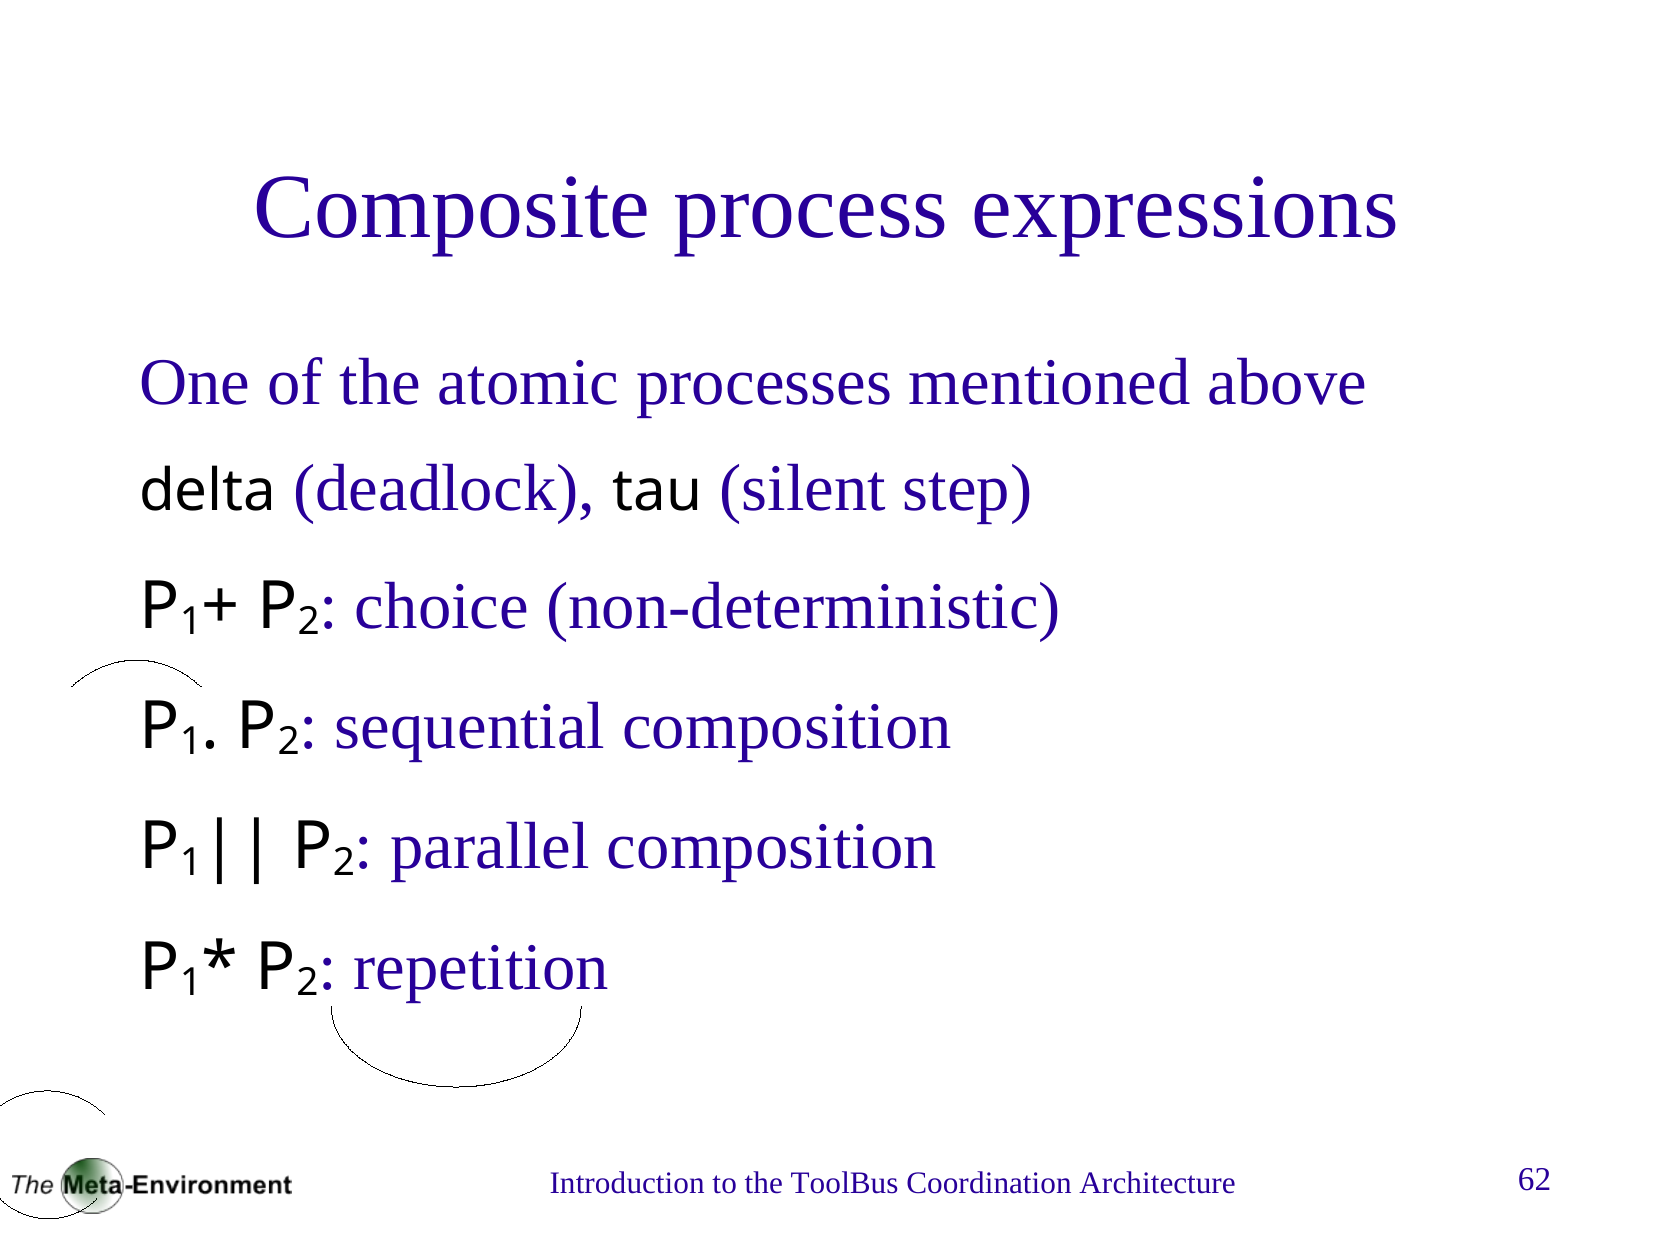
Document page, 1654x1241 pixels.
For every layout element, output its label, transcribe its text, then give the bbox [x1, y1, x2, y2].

picture [12, 1158, 292, 1214]
title Composite process expressions [121, 102, 1534, 311]
list One of the atomic processes mentioned above delta (deadlock), tau (silent step) P1+ P2: choice (non-deterministic) P1. P2: sequential composition P1|| P2: parallel composition P1* P2: repetition [121, 344, 1534, 1127]
